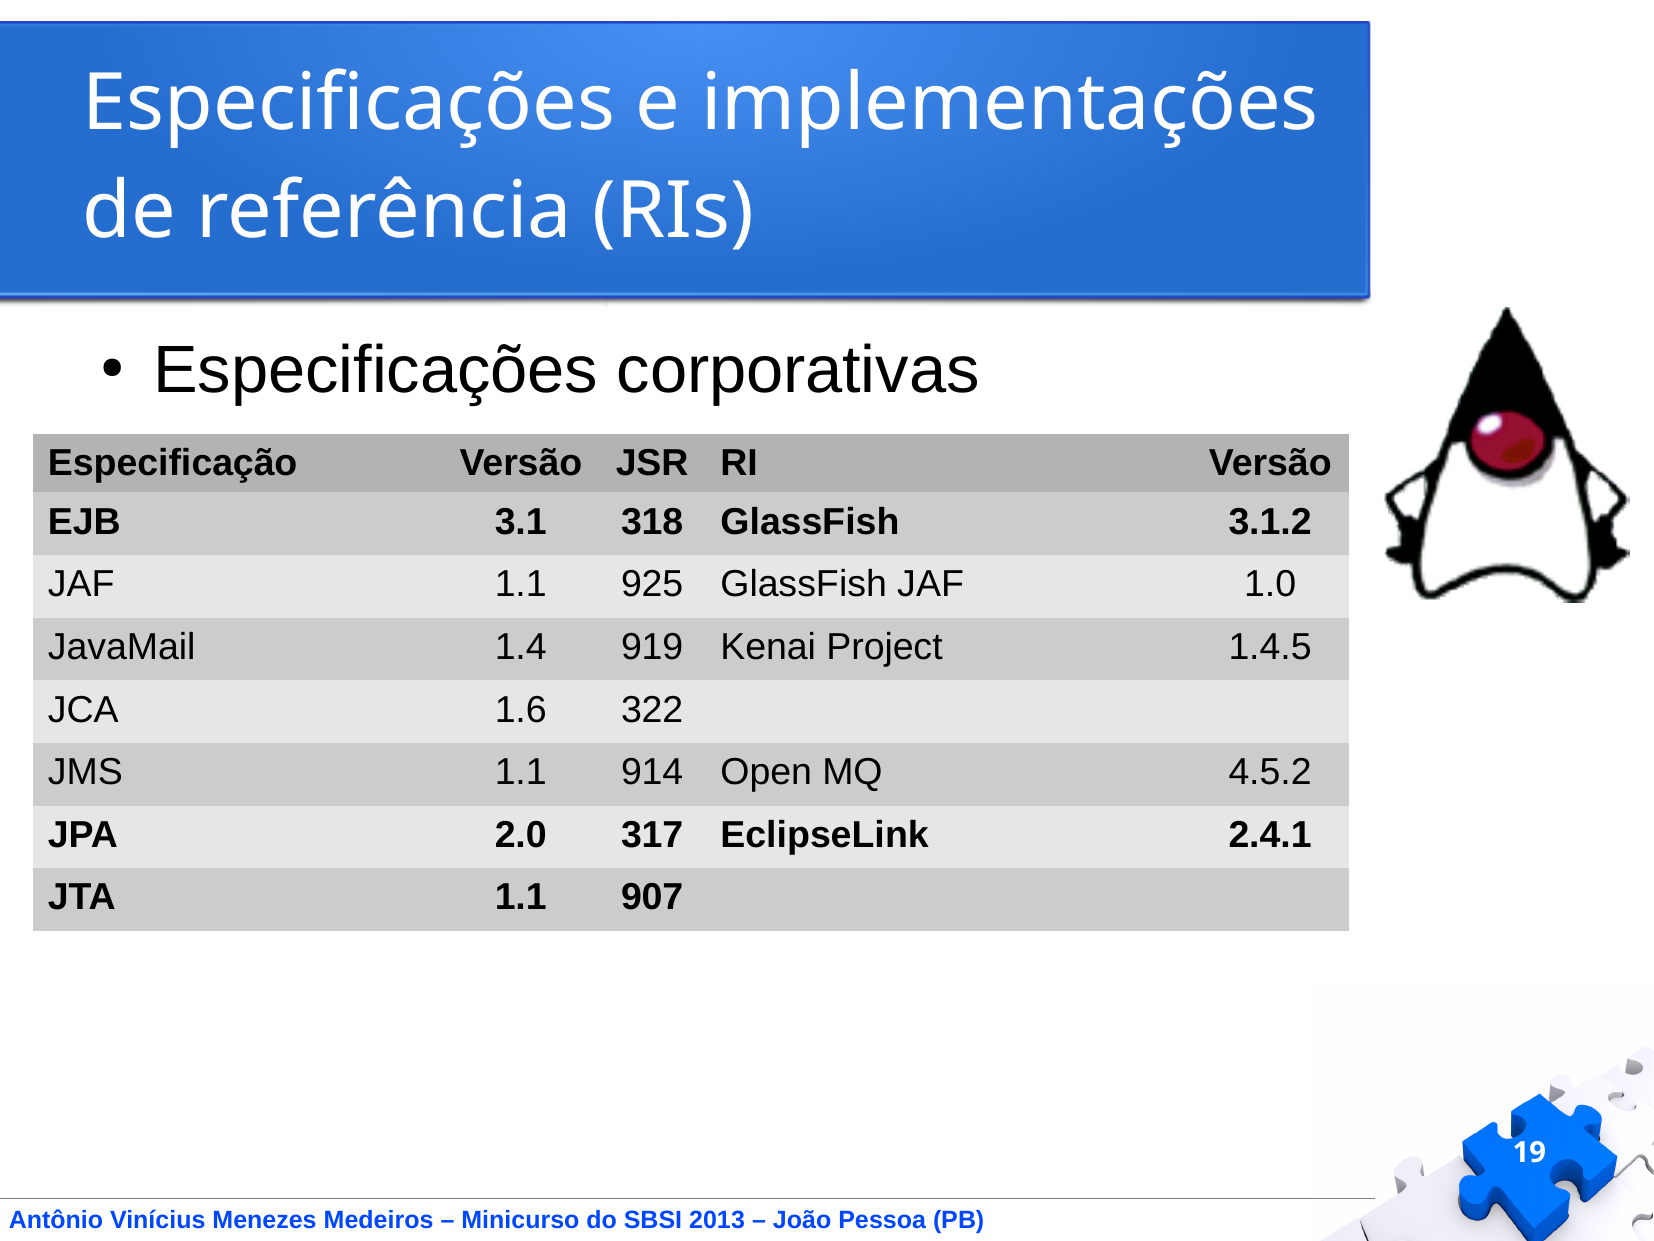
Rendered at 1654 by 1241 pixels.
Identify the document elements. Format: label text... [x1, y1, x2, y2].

table_cell 2.4.1 [1191, 806, 1349, 868]
table_cell JCA [33, 680, 443, 743]
table_cell EclipseLink [706, 806, 1191, 868]
table_cell Open MQ [706, 743, 1191, 806]
table_header Versão [1191, 434, 1349, 492]
table_cell [706, 868, 1191, 931]
table_cell JAF [33, 555, 443, 618]
table_cell 919 [599, 618, 706, 680]
table_cell JPA [33, 806, 443, 868]
table_cell 3.1.2 [1191, 492, 1349, 555]
table_cell 318 [599, 492, 706, 555]
table_cell 2.0 [443, 806, 599, 868]
table_cell GlassFish JAF [706, 555, 1191, 618]
table_cell 914 [599, 743, 706, 806]
table_cell 4.5.2 [1191, 743, 1349, 806]
table_header Versão [443, 434, 599, 492]
table_cell [1191, 680, 1349, 743]
list Especificações corporativas [82, 332, 1356, 1111]
table_cell 1.1 [443, 743, 599, 806]
table_cell 3.1 [443, 492, 599, 555]
table_cell EJB [33, 492, 443, 555]
picture [1311, 983, 1654, 1241]
table_cell 322 [599, 680, 706, 743]
table_cell 1.0 [1191, 555, 1349, 618]
table_cell 1.1 [443, 868, 599, 931]
table_header JSR [599, 434, 706, 492]
table_cell JTA [33, 868, 443, 931]
table_cell 1.4 [443, 618, 599, 680]
picture [0, 21, 1375, 307]
table_cell 925 [599, 555, 706, 618]
table_cell 1.1 [443, 555, 599, 618]
table_cell JavaMail [33, 618, 443, 680]
table_header Especificação [33, 434, 443, 492]
table_cell 1.6 [443, 680, 599, 743]
table_cell 1.4.5 [1191, 618, 1349, 680]
table_cell [706, 680, 1191, 743]
table_cell [1191, 868, 1349, 931]
table_cell 907 [599, 868, 706, 931]
table_cell GlassFish [706, 492, 1191, 555]
title Especificações e implementações de referência (RIs) [82, 49, 1323, 257]
table_cell 317 [599, 806, 706, 868]
table_header RI [706, 434, 1191, 492]
picture [1384, 307, 1630, 603]
table_cell Kenai Project [706, 618, 1191, 680]
table_cell JMS [33, 743, 443, 806]
